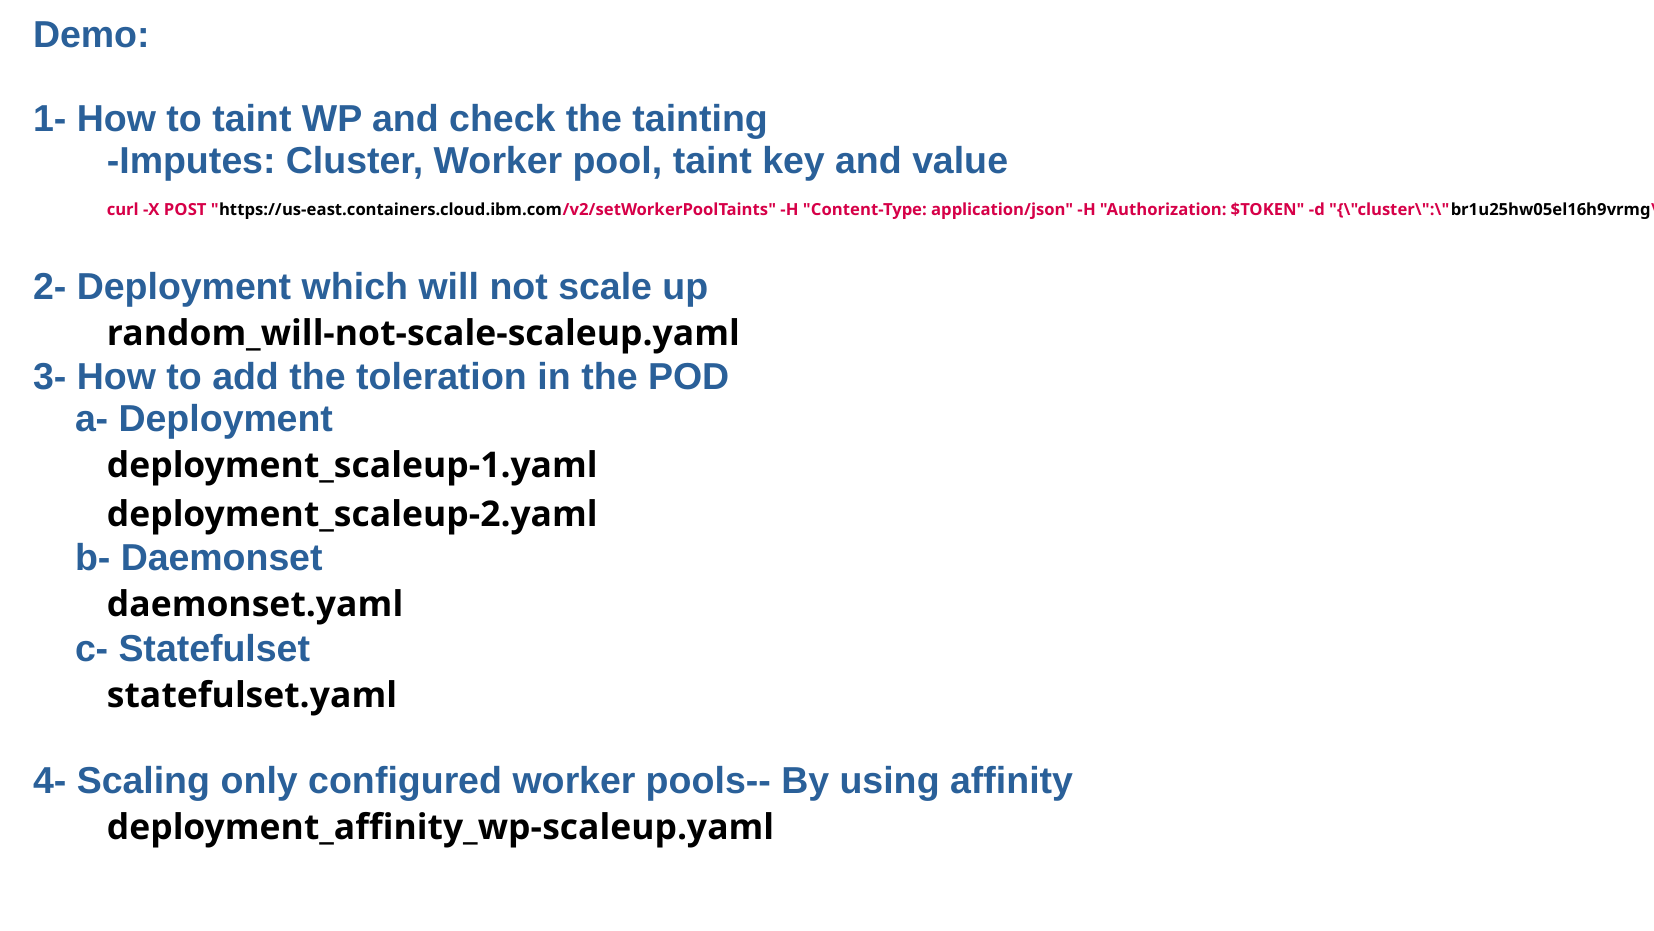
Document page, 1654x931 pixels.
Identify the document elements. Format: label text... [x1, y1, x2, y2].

text_box Demo: 1- How to taint WP and check the tainting -Imputes: Cluster, Worker pool, taint key and value curl -X POST "https://us-east.containers.cloud.ibm.com/v2/setWorkerPoolTaints" -H "Content-Type: application/json" -H "Authorization: $TOKEN" -d "{\"cluster\":\"br1u25hw05el16h9vrmg\",\"workerpool\":\"br1u25hw05el16h9vrmg-cf5b030\",\"taints\":{\"key\":\"value1:NoSchedule\"}}" 2- Deployment which will not scale up random_will-not-scale-scaleup.yaml 3- How to add the toleration in the POD a- Deployment deployment_scaleup-1.yaml deployment_scaleup-2.yaml b- Daemonset daemonset.yaml c- Statefulset statefulset.yaml 4- Scaling only configured worker pools-- By using affinity deployment_affinity_wp-scaleup.yaml [18, 5, 1654, 861]
